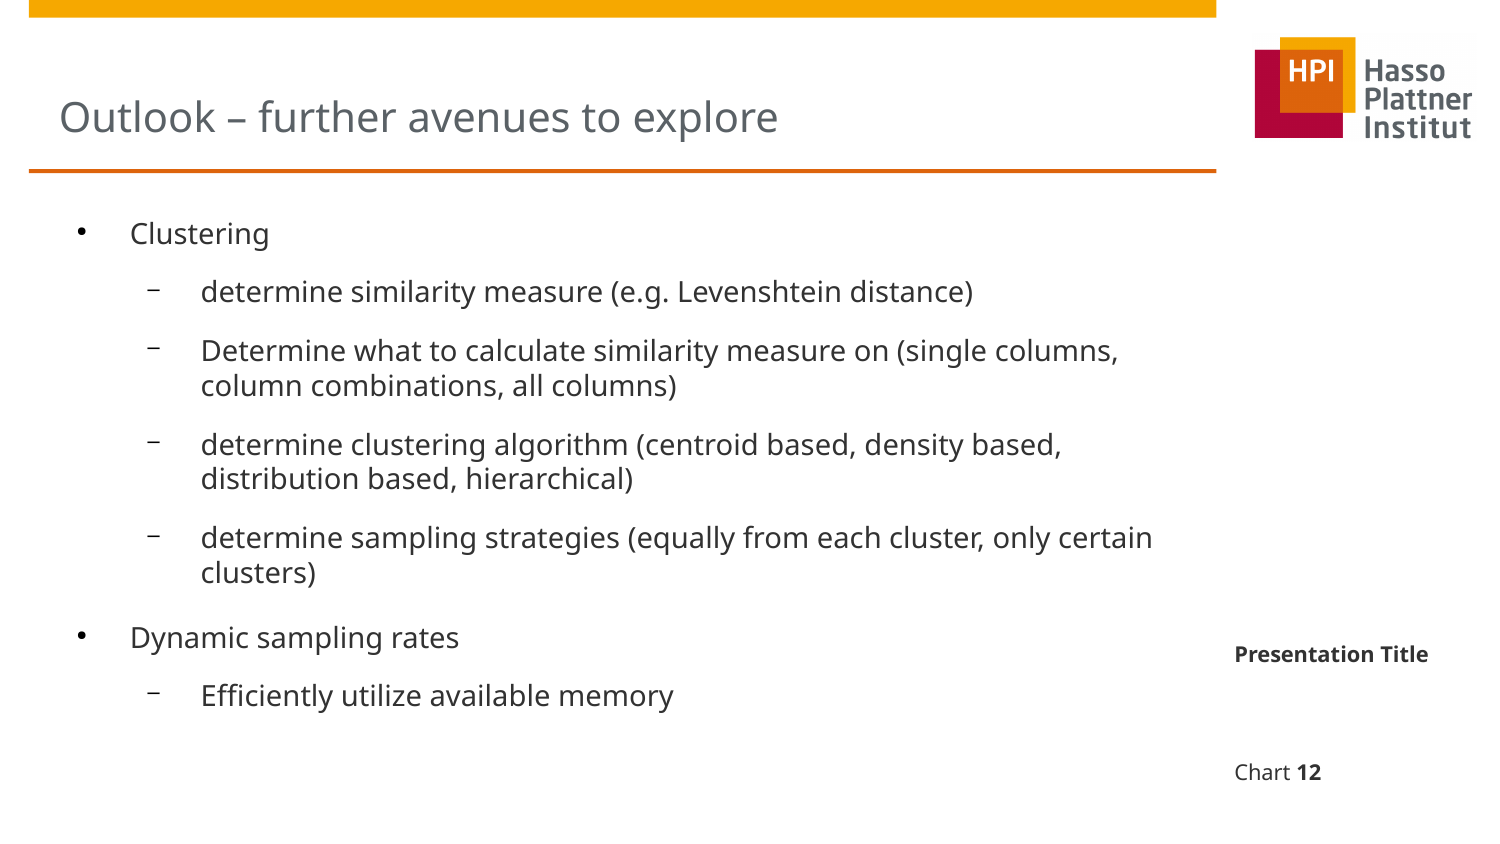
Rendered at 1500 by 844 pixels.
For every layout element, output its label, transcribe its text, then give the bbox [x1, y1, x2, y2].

picture [1252, 33, 1477, 142]
slide_number Chart <number> [1216, 758, 1471, 788]
title Outlook – further avenues to explore [58, 17, 1187, 170]
list Clustering determine similarity measure (e.g. Levenshtein distance) Determine what to calculate similarity measure on (single columns, column combinations, all columns) determine clustering algorithm (centroid based, density based, distribution based, hierarchical) determine sampling strategies (equally from each cluster, only certain clusters) Dynamic sampling rates Efficiently utilize available memory [58, 203, 1187, 788]
